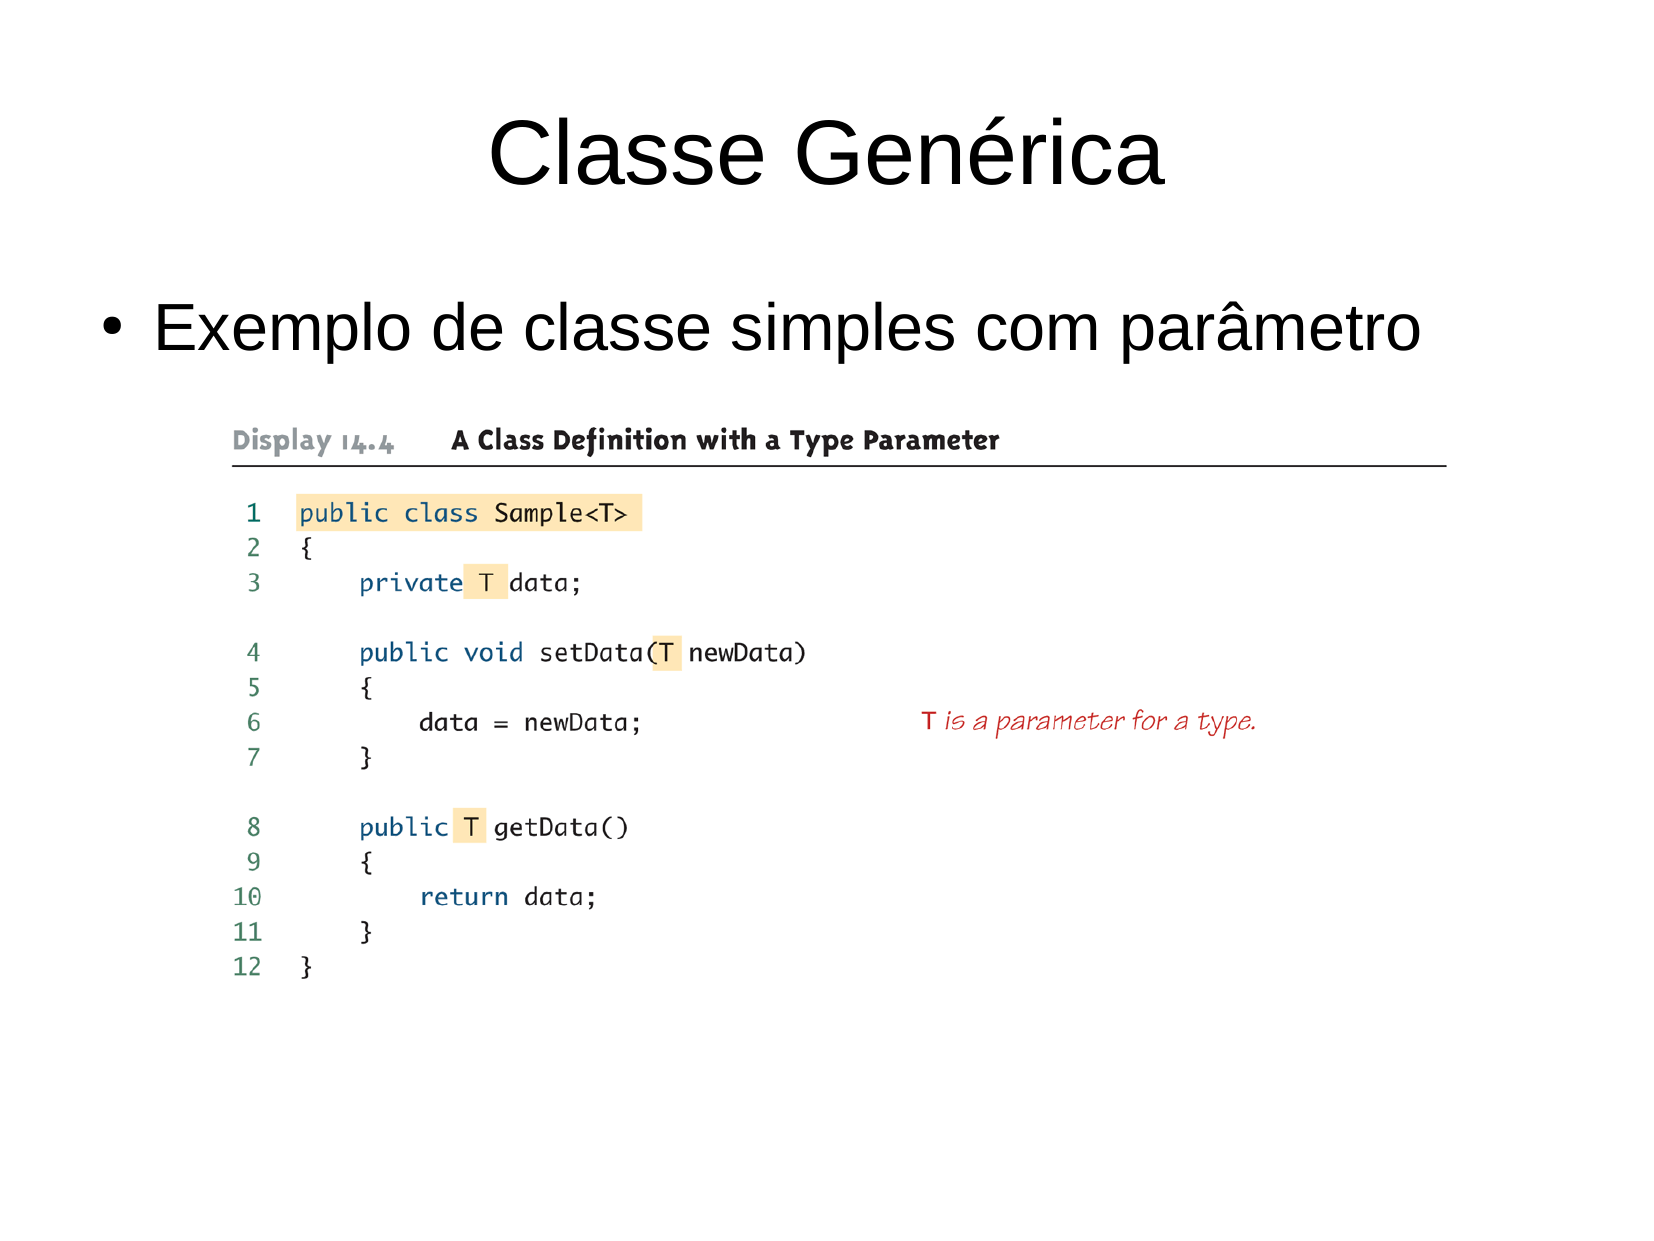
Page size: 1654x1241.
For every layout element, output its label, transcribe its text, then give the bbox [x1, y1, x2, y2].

picture [201, 413, 1477, 993]
title Classe Genérica [82, 49, 1571, 257]
list Exemplo de classe simples com parâmetro [82, 290, 1571, 1010]
